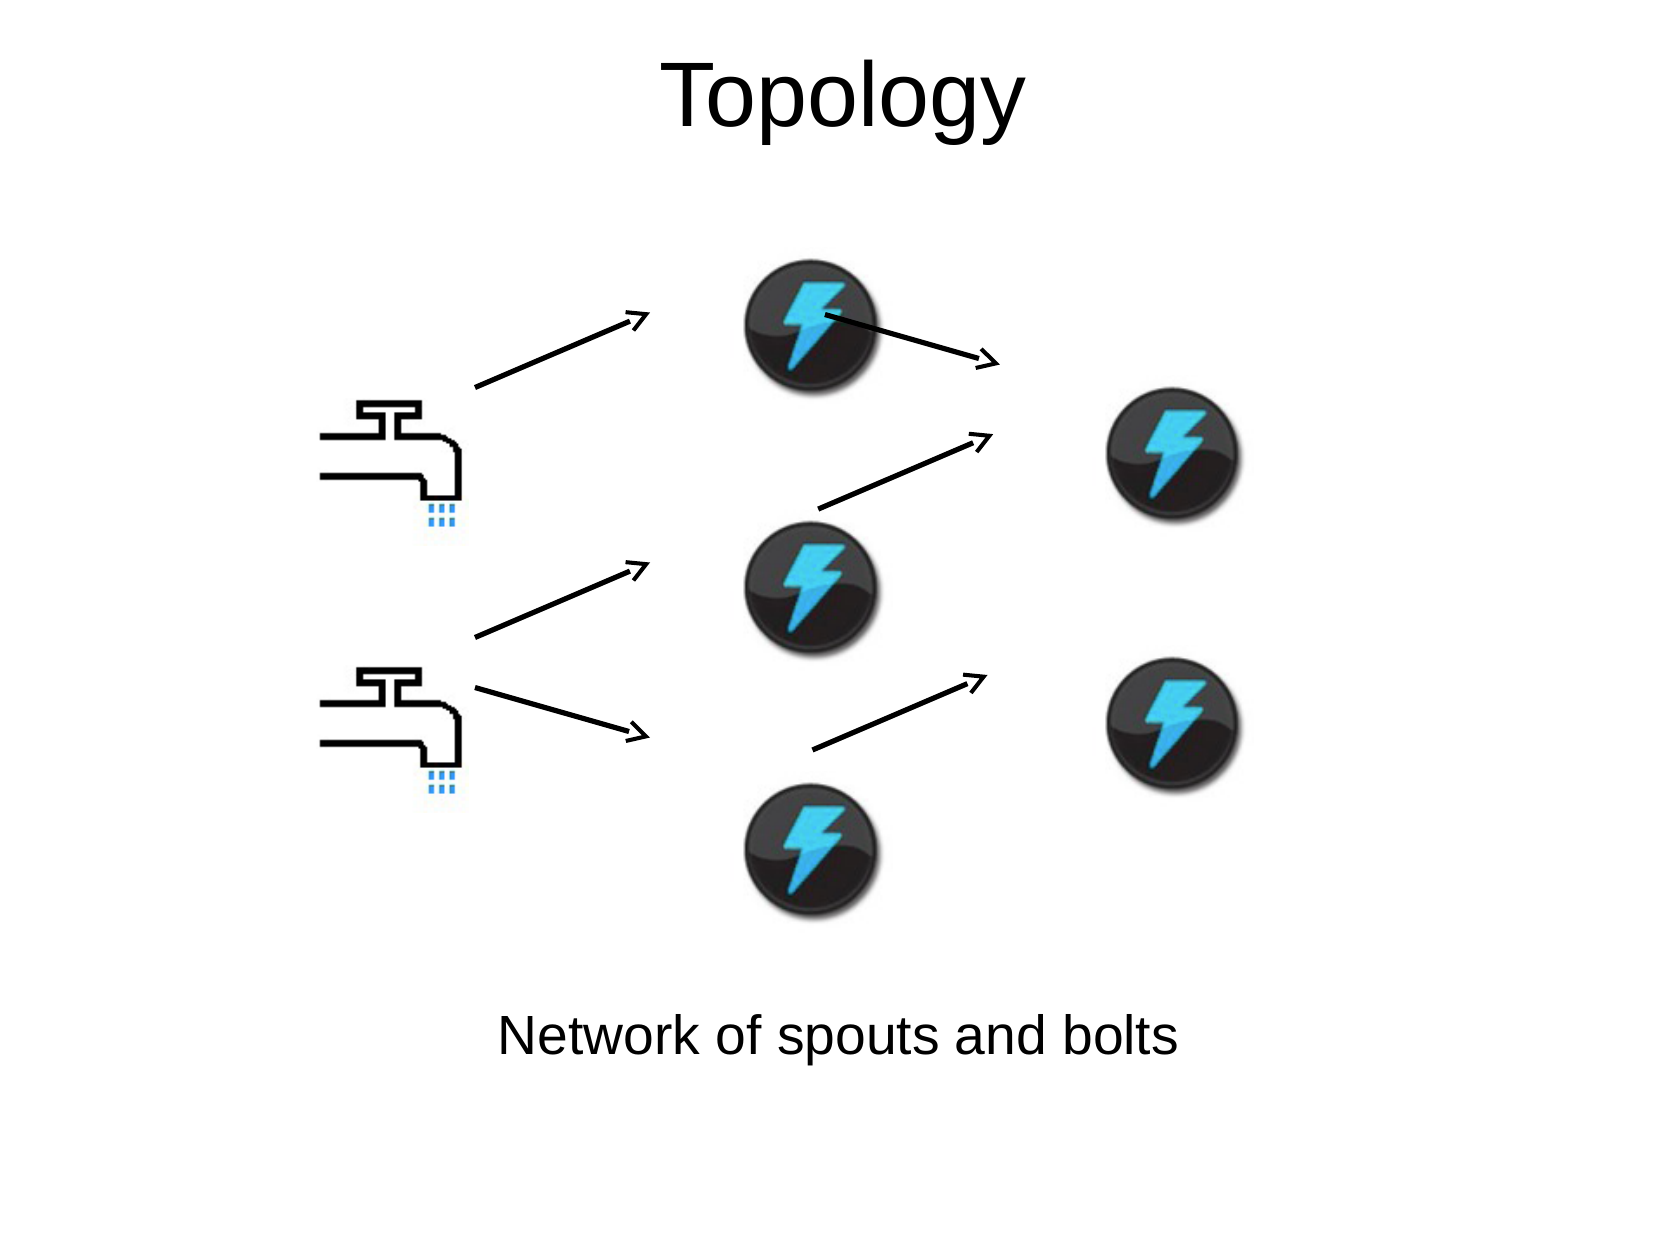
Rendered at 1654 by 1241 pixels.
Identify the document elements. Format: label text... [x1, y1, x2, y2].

text_box Network of spouts and bolts [447, 991, 1195, 1073]
picture [303, 652, 469, 813]
picture [730, 509, 893, 672]
title Topology [124, 20, 1530, 159]
picture [1092, 645, 1254, 808]
picture [730, 771, 893, 934]
picture [1092, 375, 1254, 538]
picture [303, 385, 469, 546]
picture [730, 247, 893, 410]
